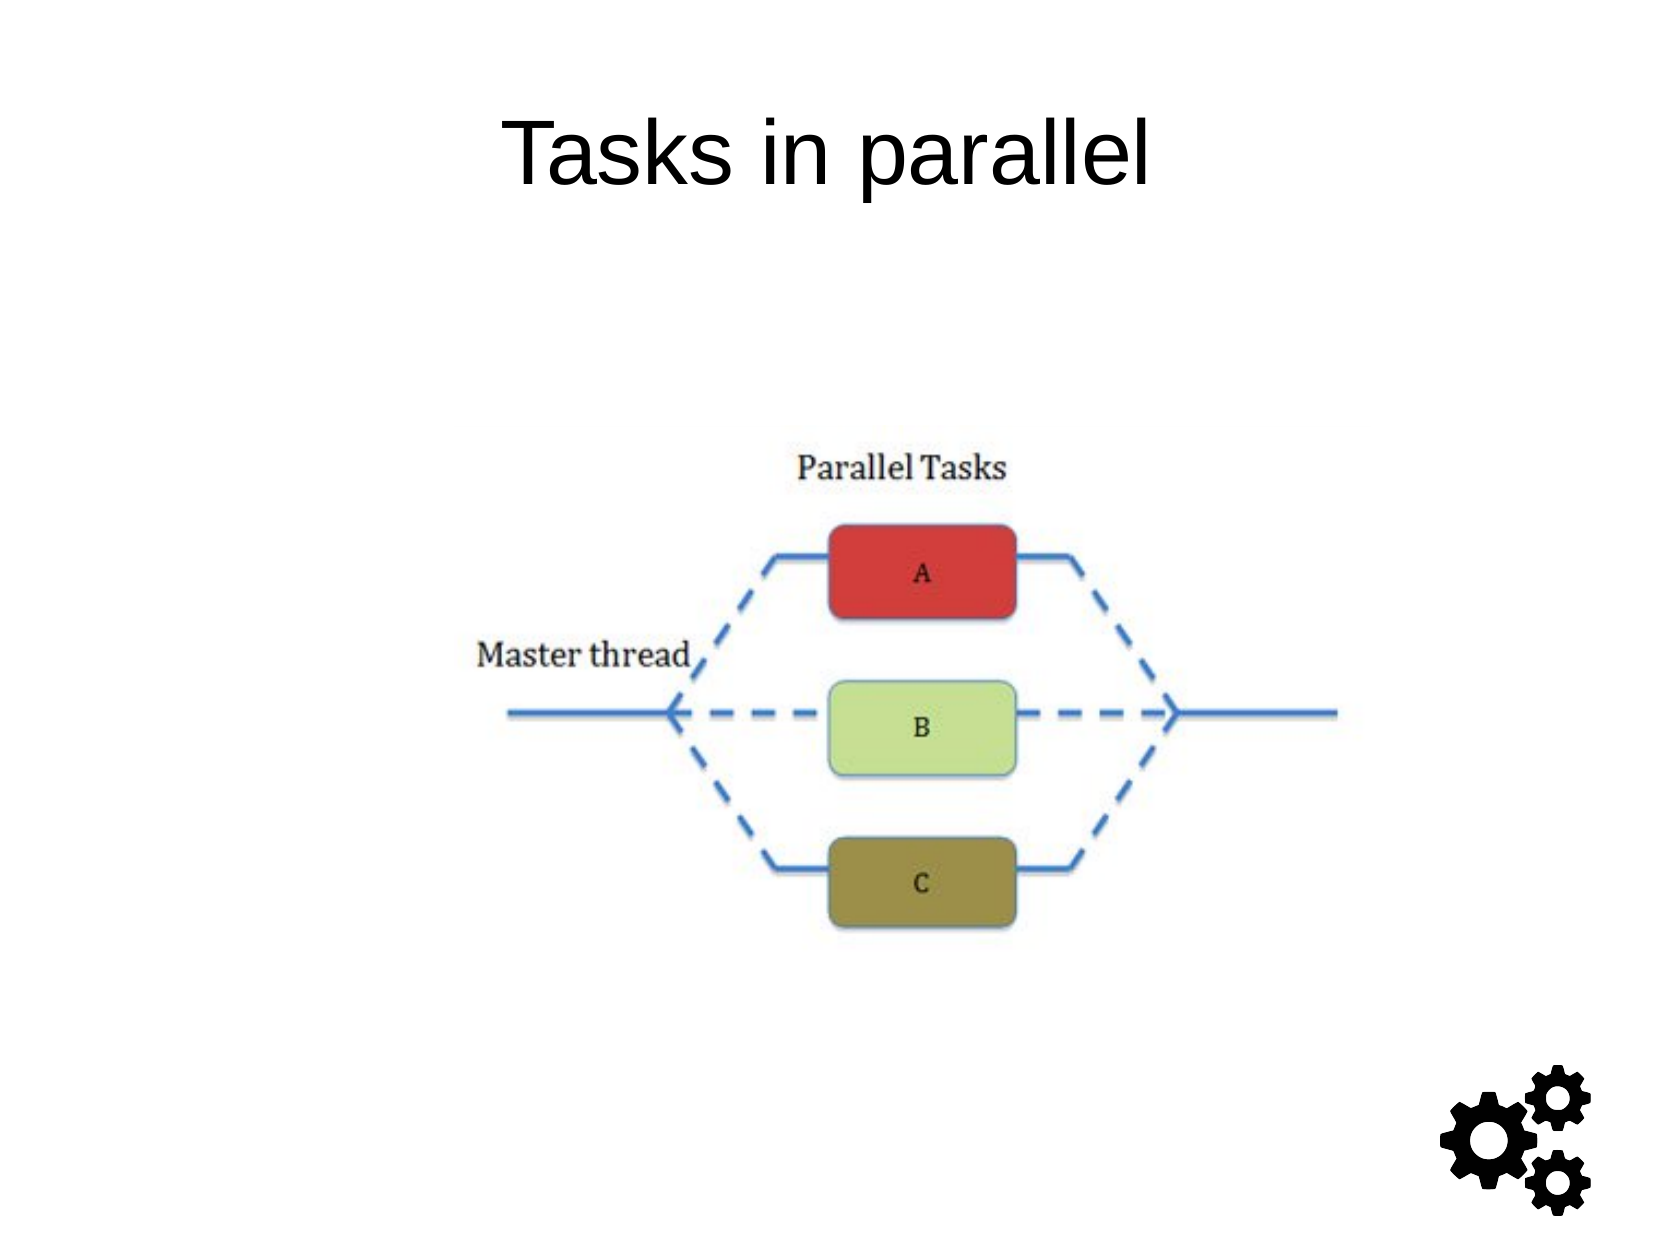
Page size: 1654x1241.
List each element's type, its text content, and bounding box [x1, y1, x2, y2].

title Tasks in parallel [82, 49, 1571, 257]
picture [1440, 1065, 1591, 1216]
picture [454, 425, 1371, 958]
